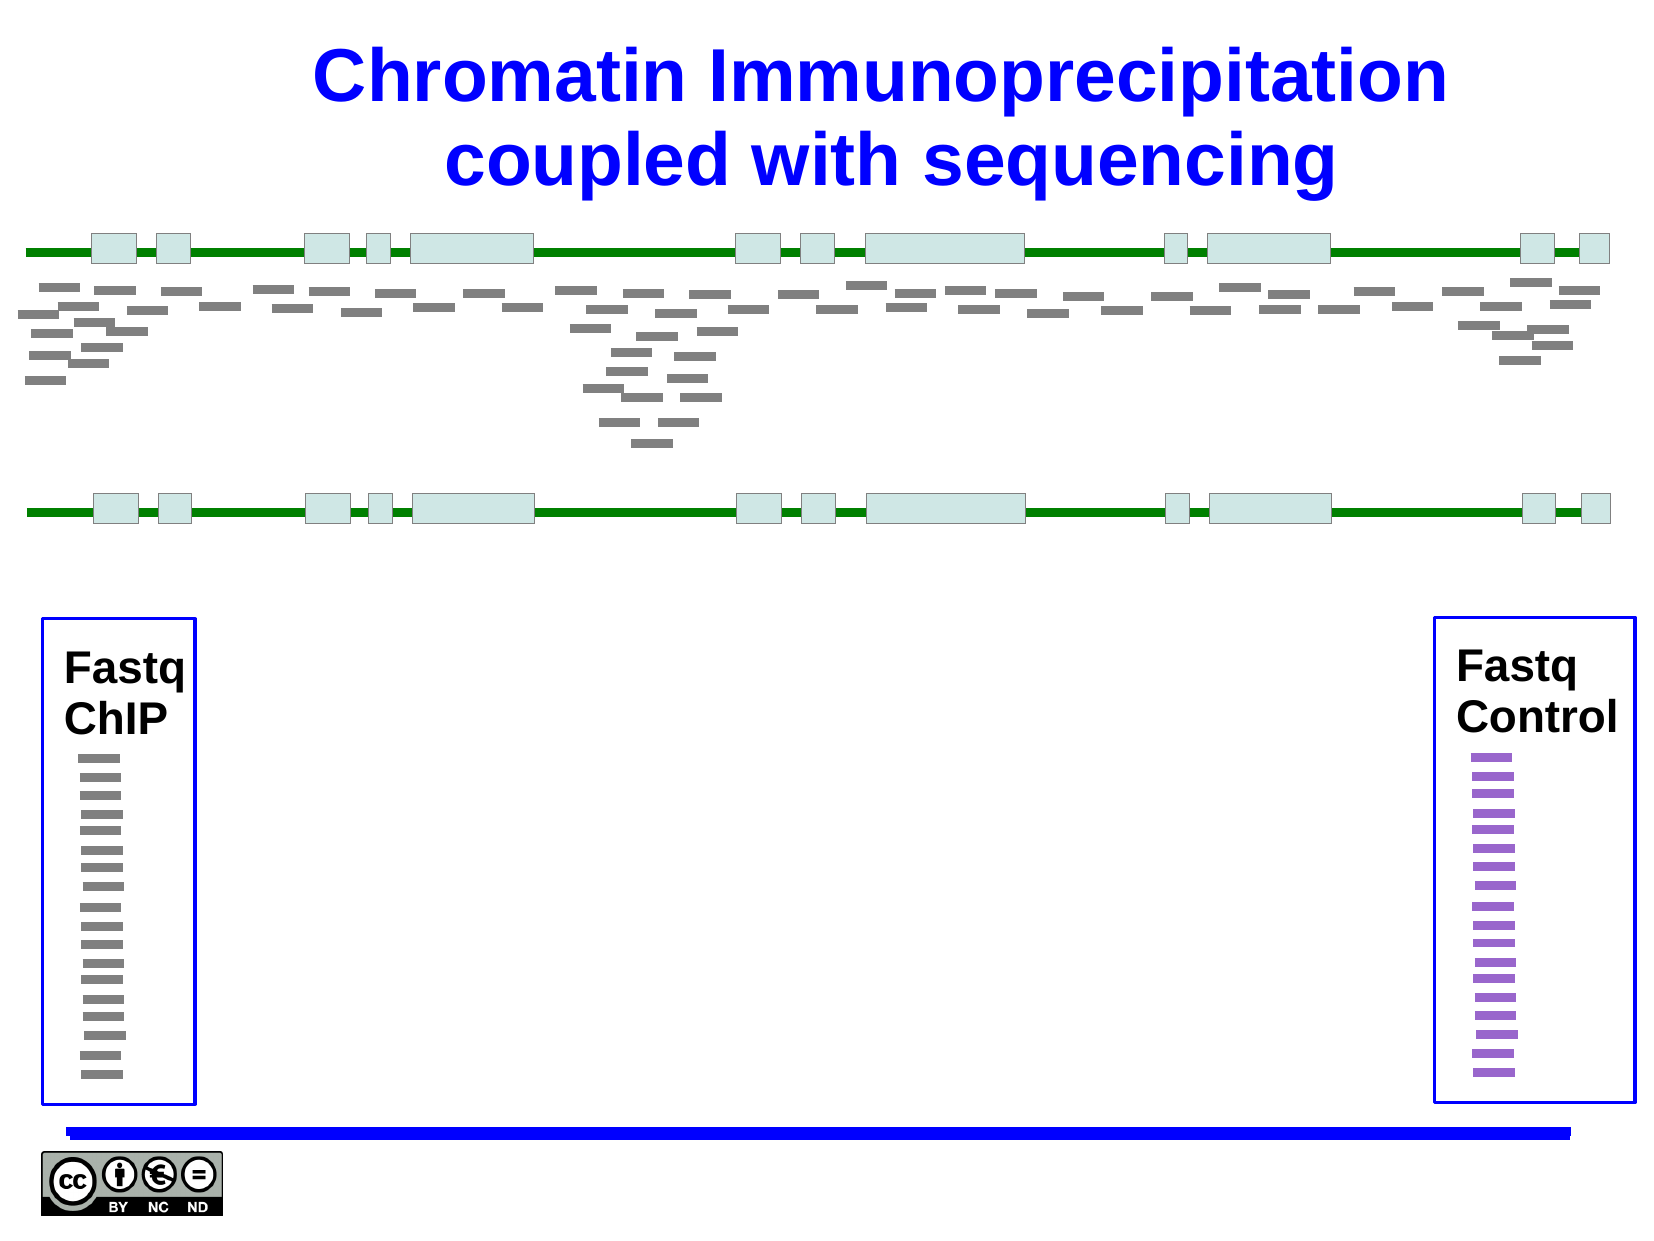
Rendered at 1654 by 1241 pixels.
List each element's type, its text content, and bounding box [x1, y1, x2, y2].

text_box [800, 233, 835, 264]
text_box [42, 618, 196, 1105]
text_box [735, 233, 781, 264]
text_box Fastq Control [1441, 632, 1634, 750]
text_box [1165, 493, 1190, 524]
text_box [1209, 493, 1332, 524]
text_box [865, 233, 1025, 264]
text_box [1434, 617, 1636, 1103]
text_box [158, 493, 192, 524]
text_box [91, 233, 137, 264]
text_box [368, 493, 393, 524]
text_box [736, 493, 782, 524]
text_box [410, 233, 534, 264]
text_box Fastq ChIP [49, 634, 214, 752]
text_box [1579, 233, 1610, 264]
text_box [305, 493, 351, 524]
text_box [866, 493, 1026, 524]
text_box [1520, 233, 1555, 264]
text_box [1522, 493, 1556, 524]
text_box [412, 493, 535, 524]
text_box [156, 233, 191, 264]
text_box [1207, 233, 1331, 264]
text_box [304, 233, 350, 264]
text_box [1164, 233, 1188, 264]
title Chromatin Immunoprecipitation coupled with sequencing [147, 13, 1636, 222]
text_box [366, 233, 391, 264]
picture [41, 1151, 223, 1216]
text_box [1581, 493, 1611, 524]
text_box [801, 493, 836, 524]
text_box [93, 493, 139, 524]
